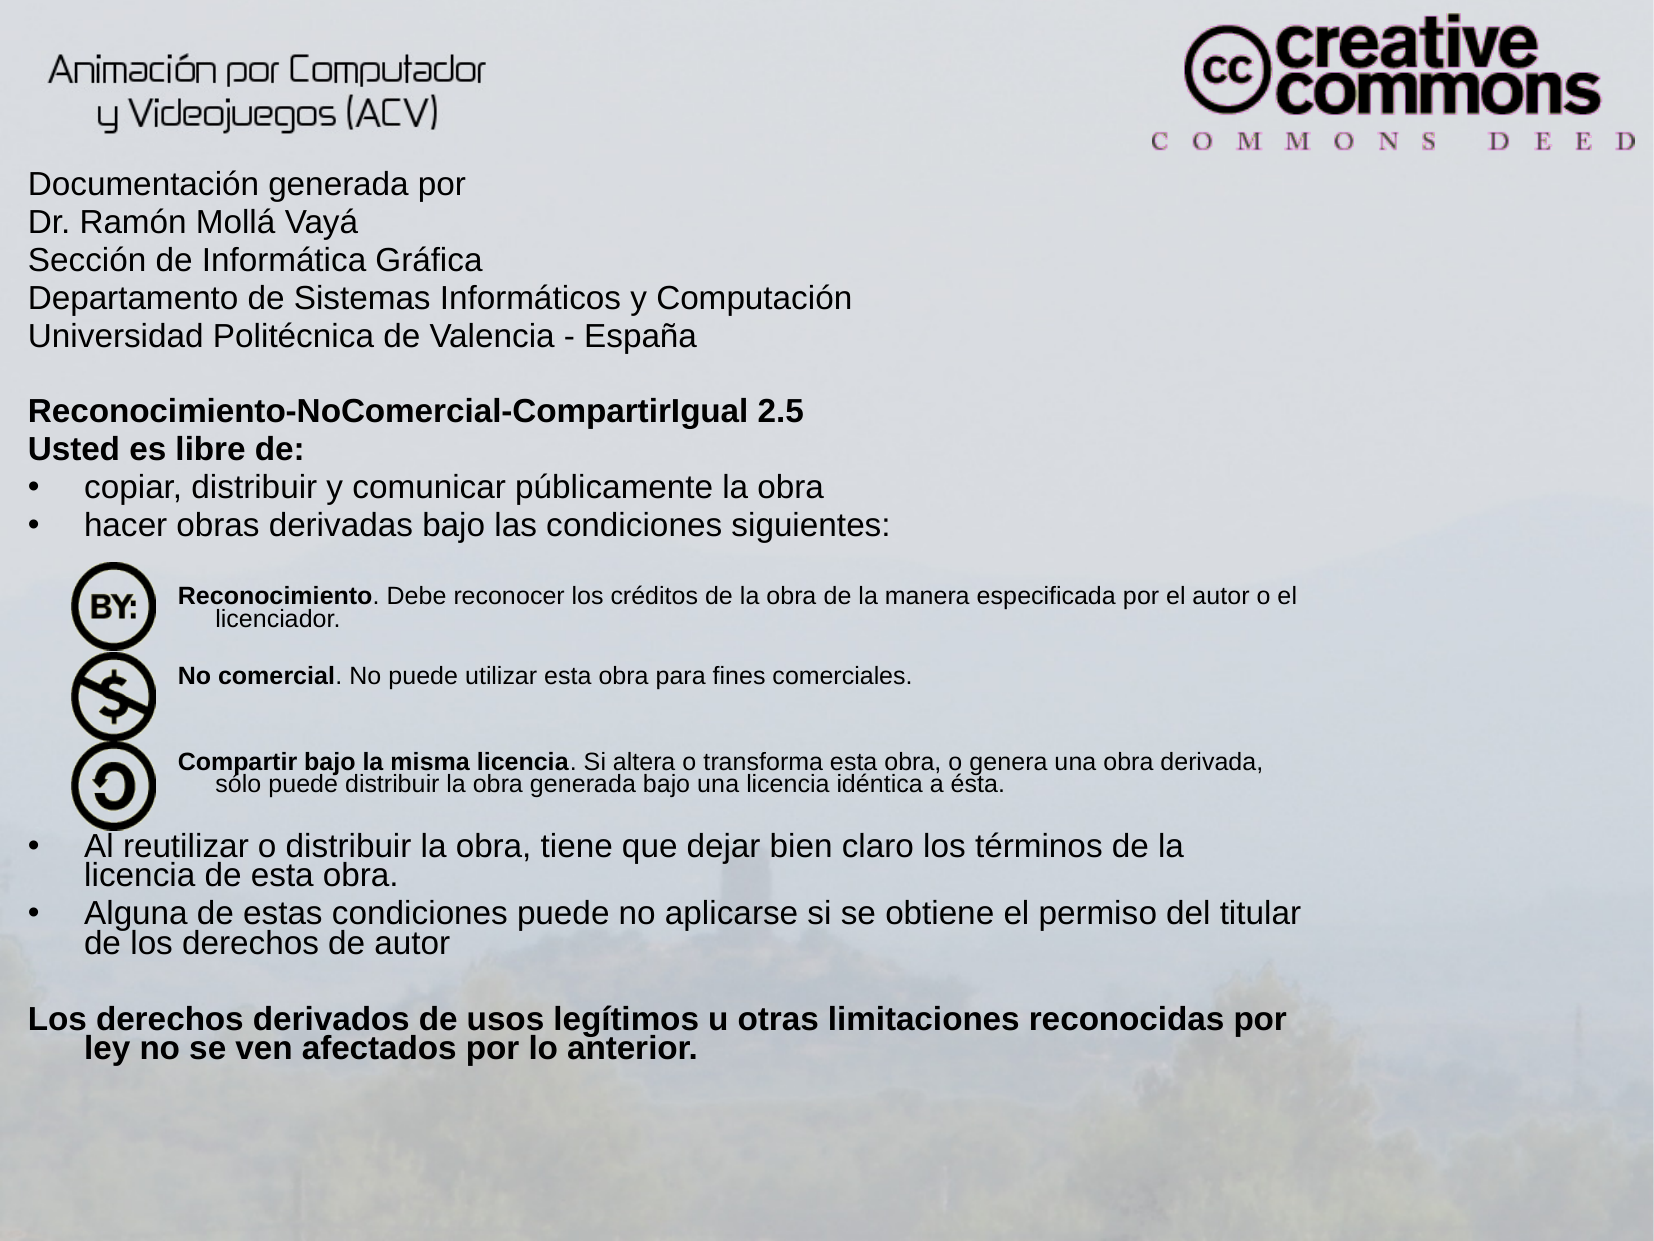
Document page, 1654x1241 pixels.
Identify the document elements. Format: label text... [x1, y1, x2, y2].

picture [71, 652, 156, 831]
picture [71, 562, 156, 651]
picture [0, 0, 1654, 1241]
text_box Documentación generada por Dr. Ramón Mollá Vayá Sección de Informática Gráfica Departamento de Sistemas Informáticos y Computación Universidad Politécnica de Valencia - España Reconocimiento-NoComercial-CompartirIgual 2.5 Usted es libre de: copiar, distribuir y comunicar públicamente la obra hacer obras derivadas bajo las condiciones siguientes: Reconocimiento. Debe reconocer los créditos de la obra de la manera especificada por el autor o el licenciador. No comercial. No puede utilizar esta obra para fines comerciales. Compartir bajo la misma licencia. Si altera o transforma esta obra, o genera una obra derivada, sólo puede distribuir la obra generada bajo una licencia idéntica a ésta. Al reutilizar o distribuir la obra, tiene que dejar bien claro los términos de la licencia de esta obra. Alguna de estas condiciones puede no aplicarse si se obtiene el permiso del titular de los derechos de autor Los derechos derivados de usos legítimos u otras limitaciones reconocidas por ley no se ven afectados por lo anterior. [13, 164, 1322, 1241]
